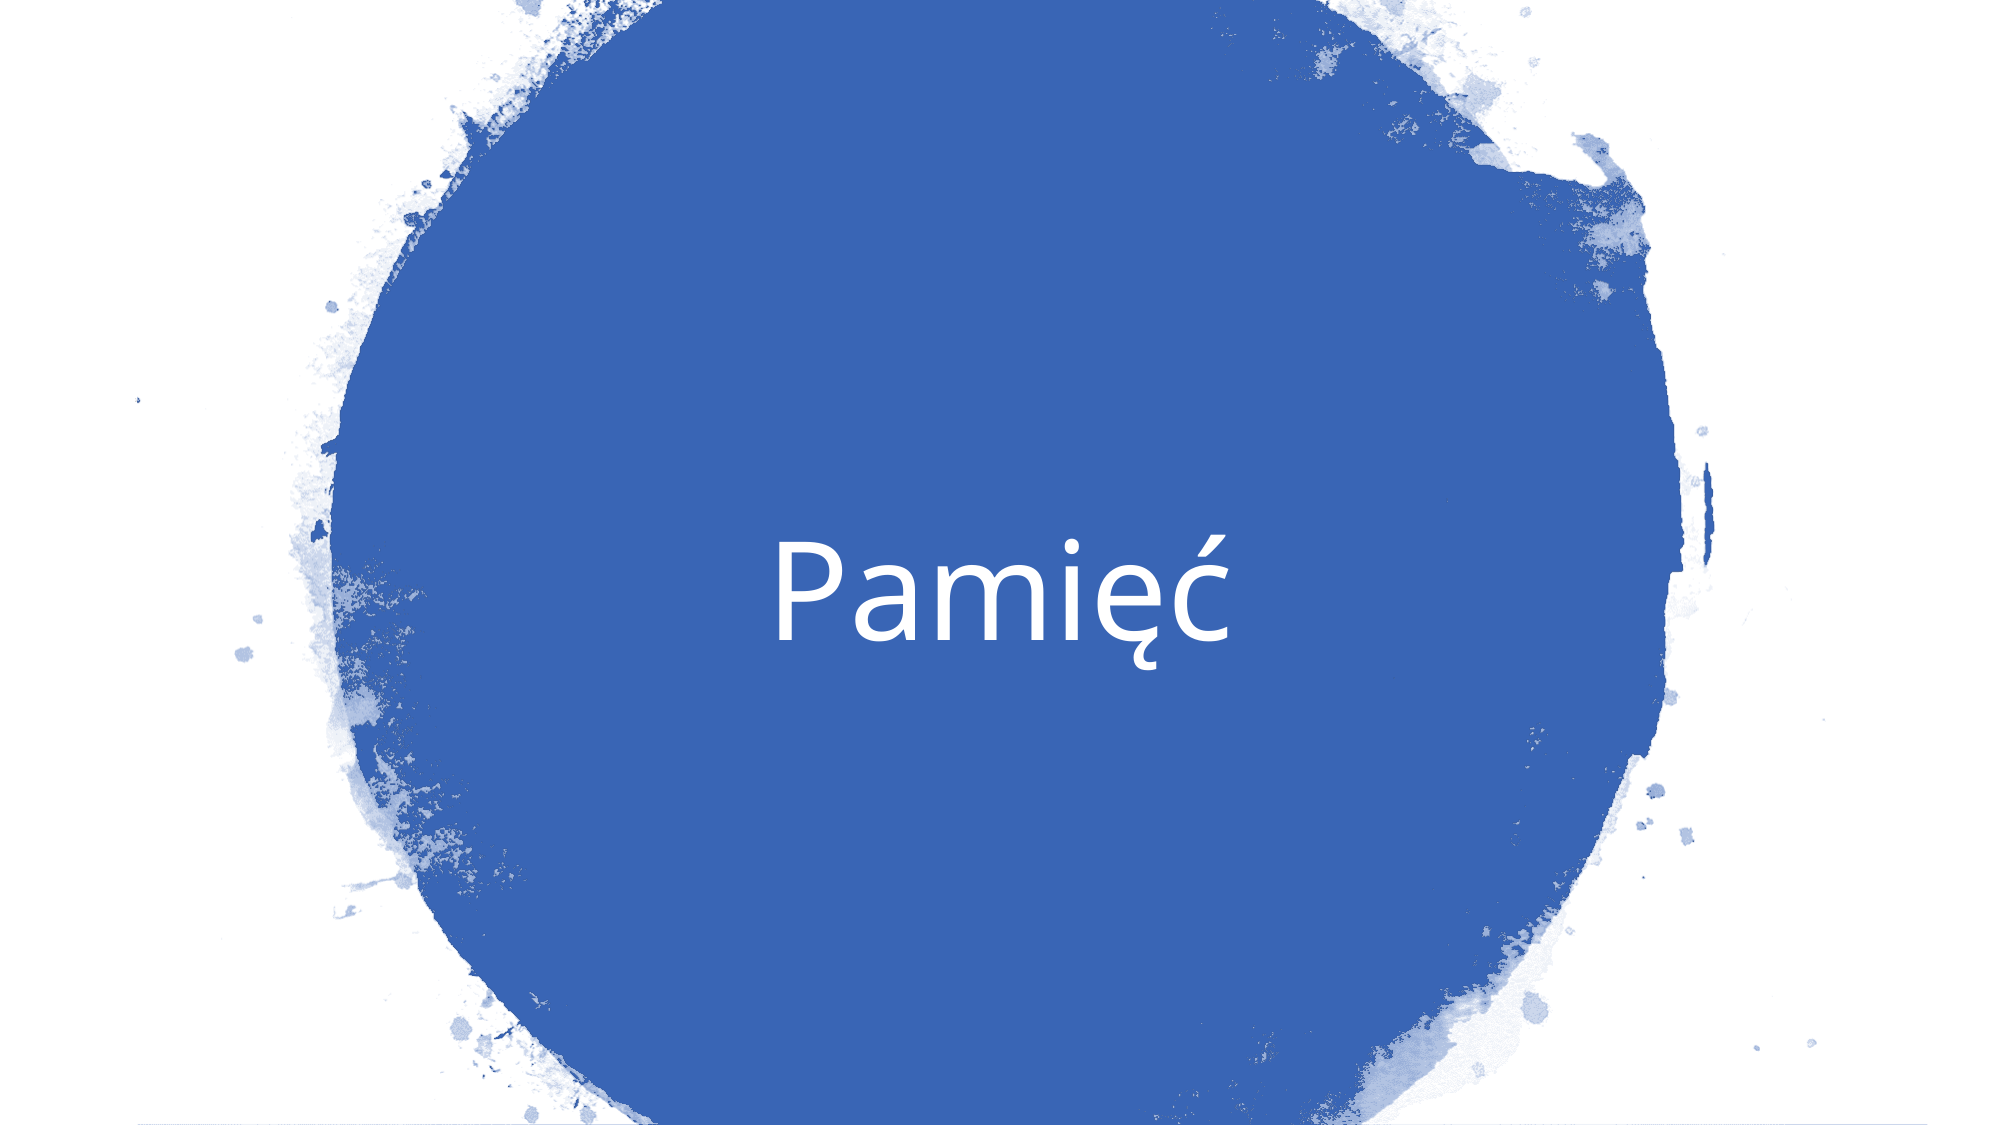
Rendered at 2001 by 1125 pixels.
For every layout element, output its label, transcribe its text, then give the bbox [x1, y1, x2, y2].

picture [0, 0, 2000, 1125]
title Pamięć [447, 285, 1553, 678]
